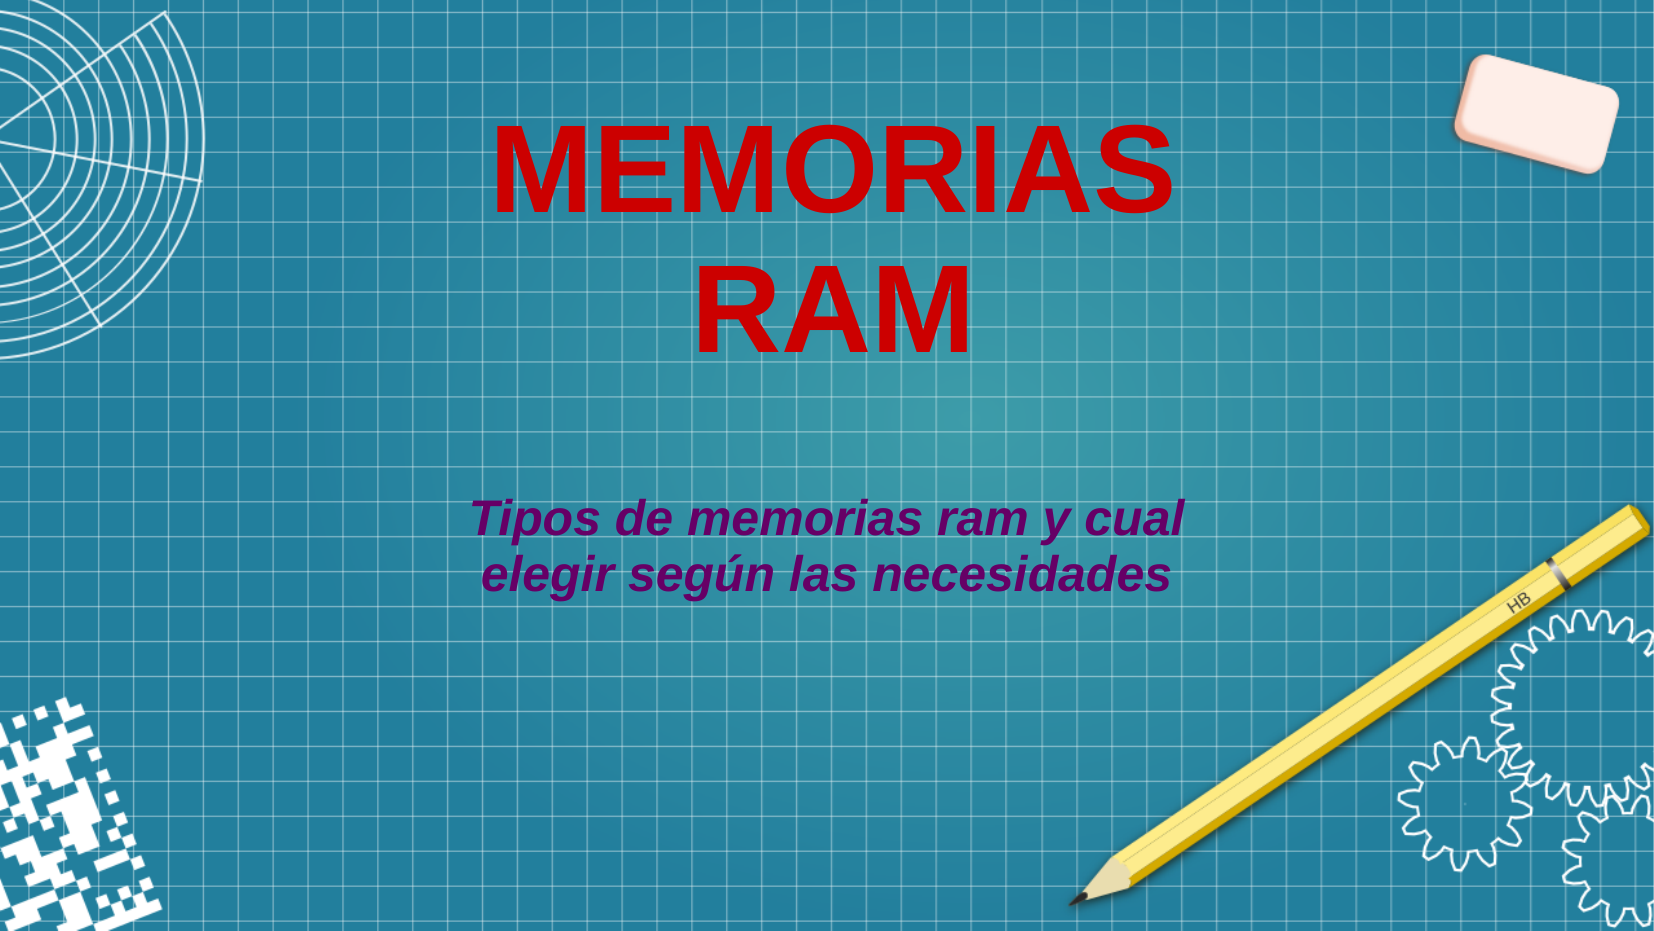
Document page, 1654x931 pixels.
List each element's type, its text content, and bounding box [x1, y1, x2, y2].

picture [0, 0, 1654, 931]
subtitle Tipos de memorias ram y cual elegir según las necesidades [442, 383, 1211, 709]
title MEMORIAS RAM [383, 99, 1283, 380]
